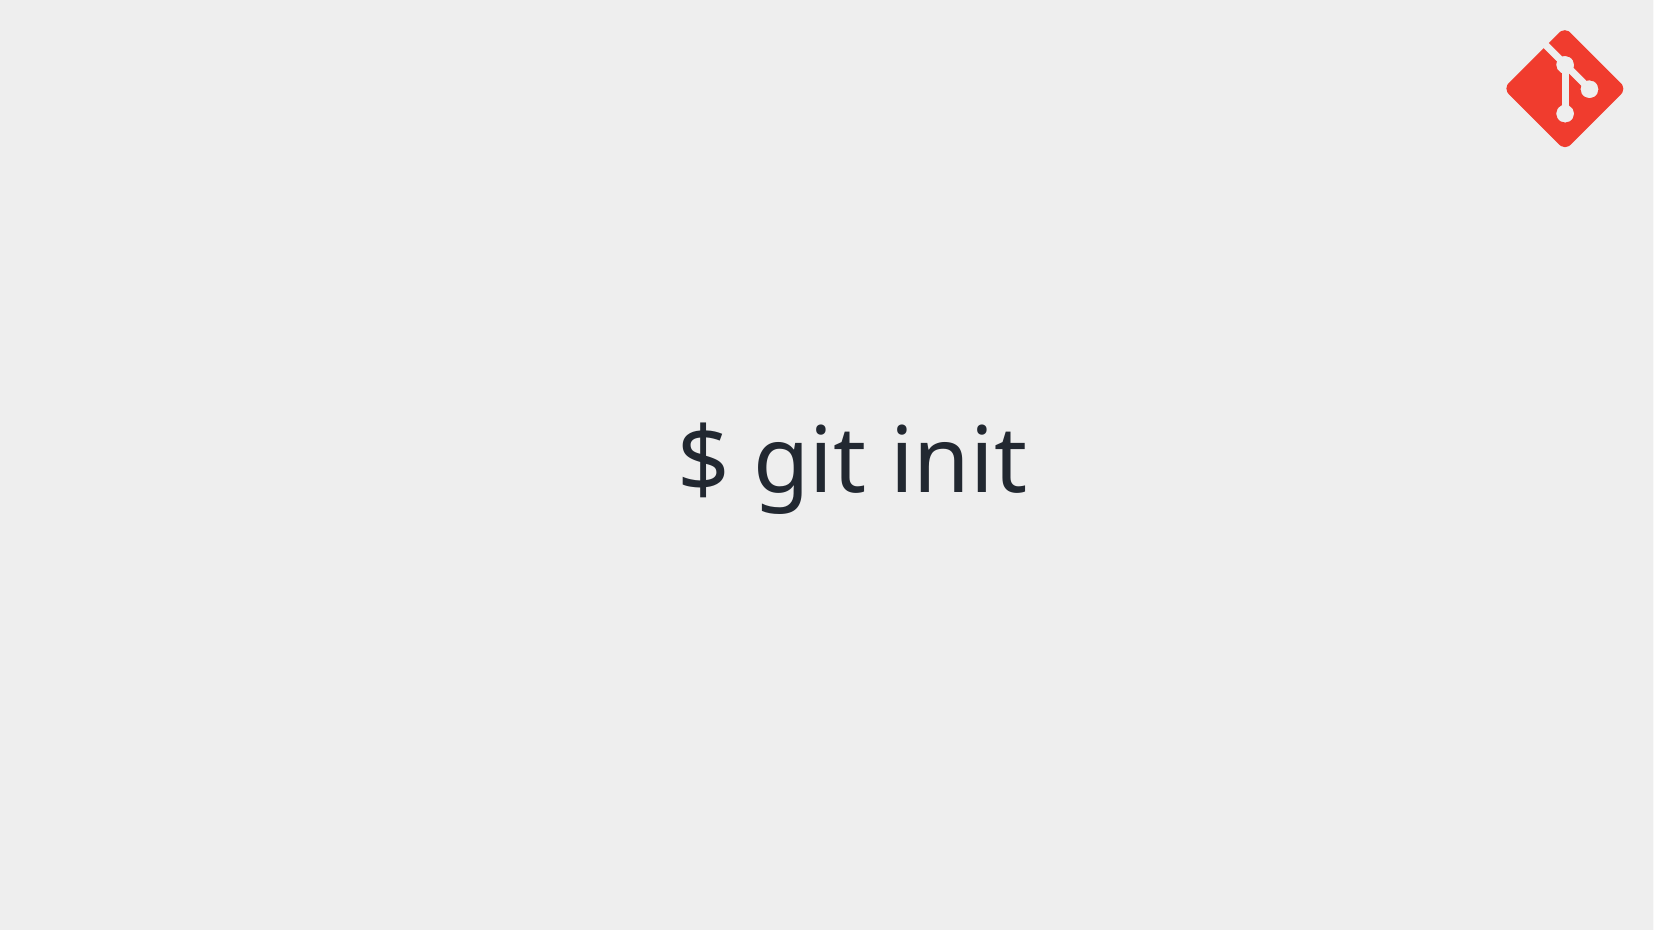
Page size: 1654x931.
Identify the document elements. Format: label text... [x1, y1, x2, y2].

picture [1505, 29, 1625, 148]
title $ git init [169, 116, 1536, 798]
